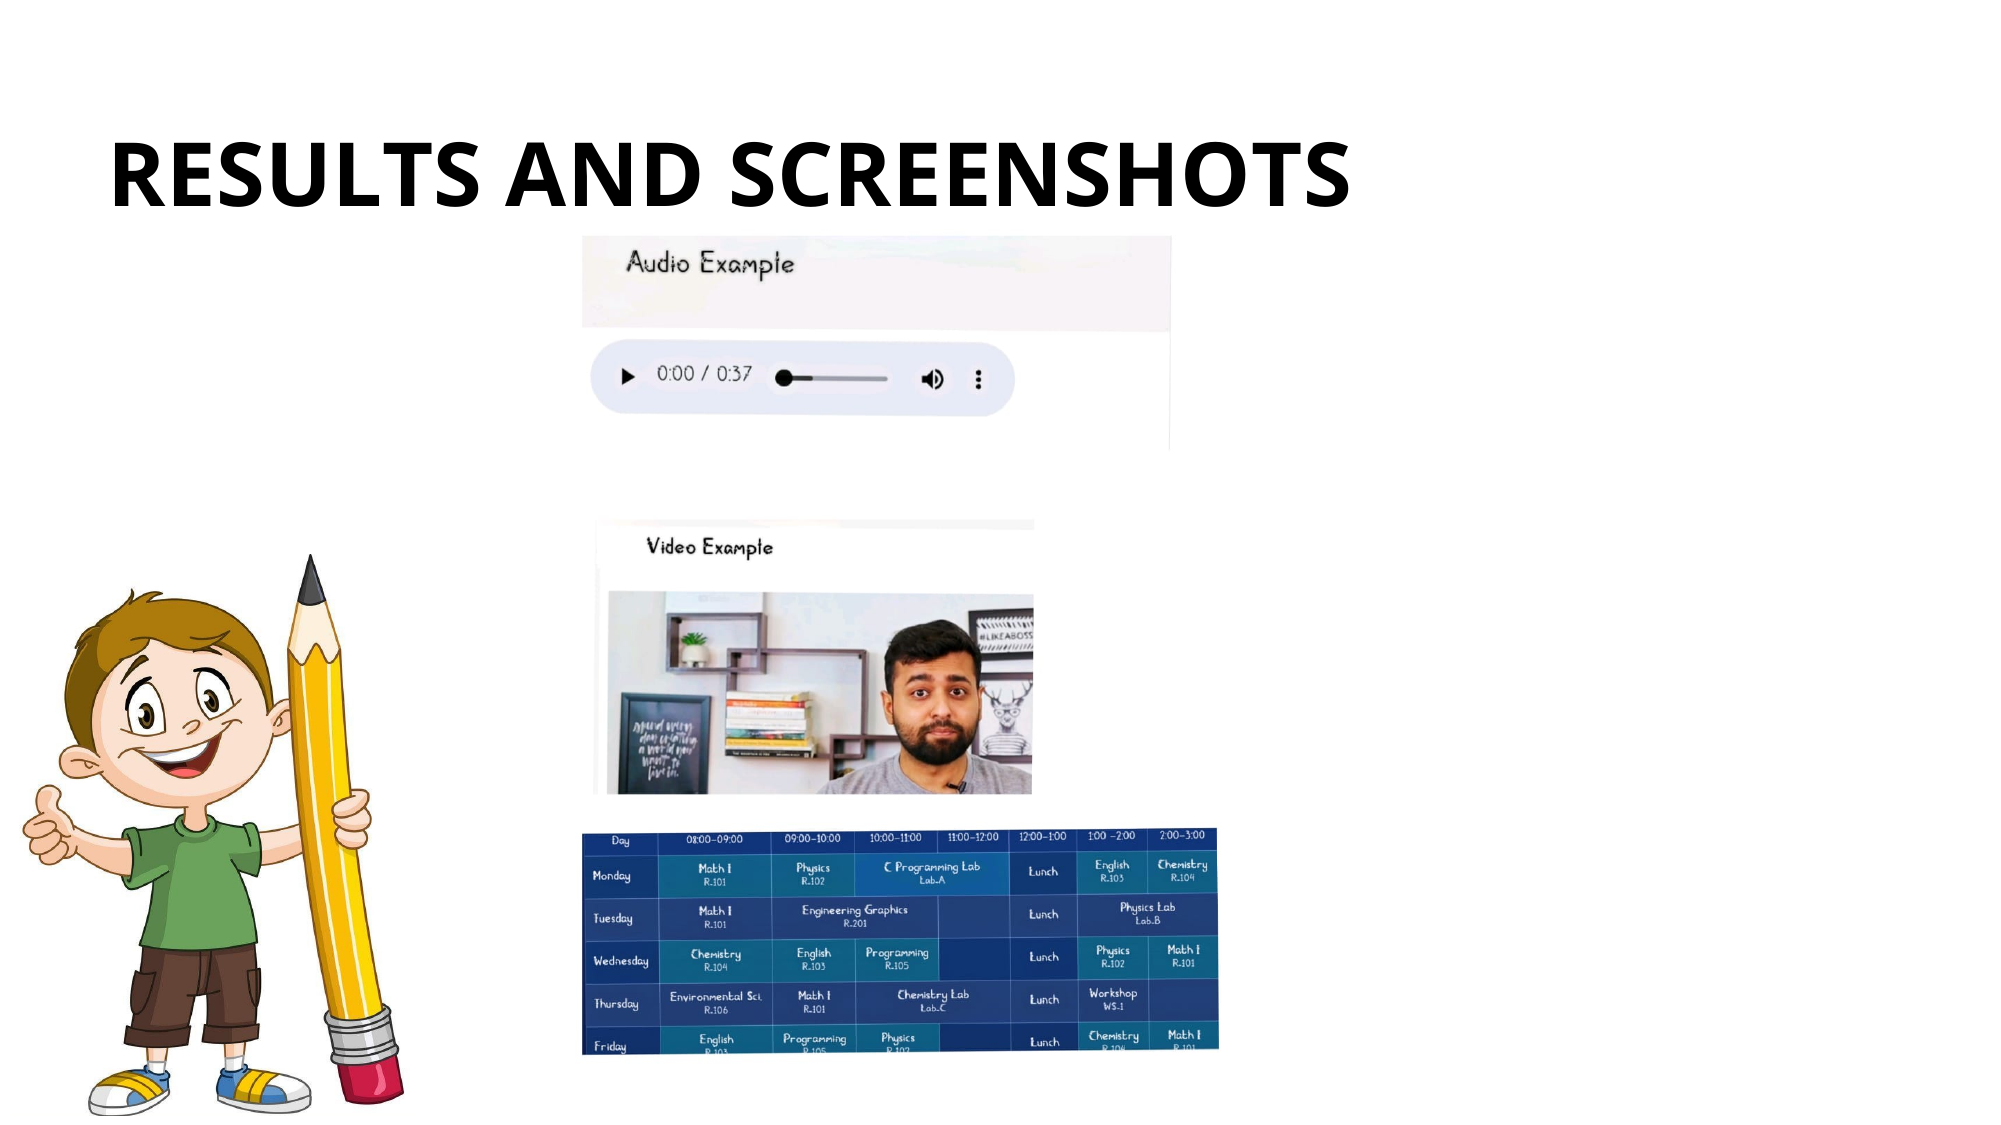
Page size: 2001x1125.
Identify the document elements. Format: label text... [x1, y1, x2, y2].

picture [564, 218, 1239, 1096]
title RESULTS AND SCREENSHOTS [105, 115, 1858, 240]
picture [10, 554, 416, 1116]
